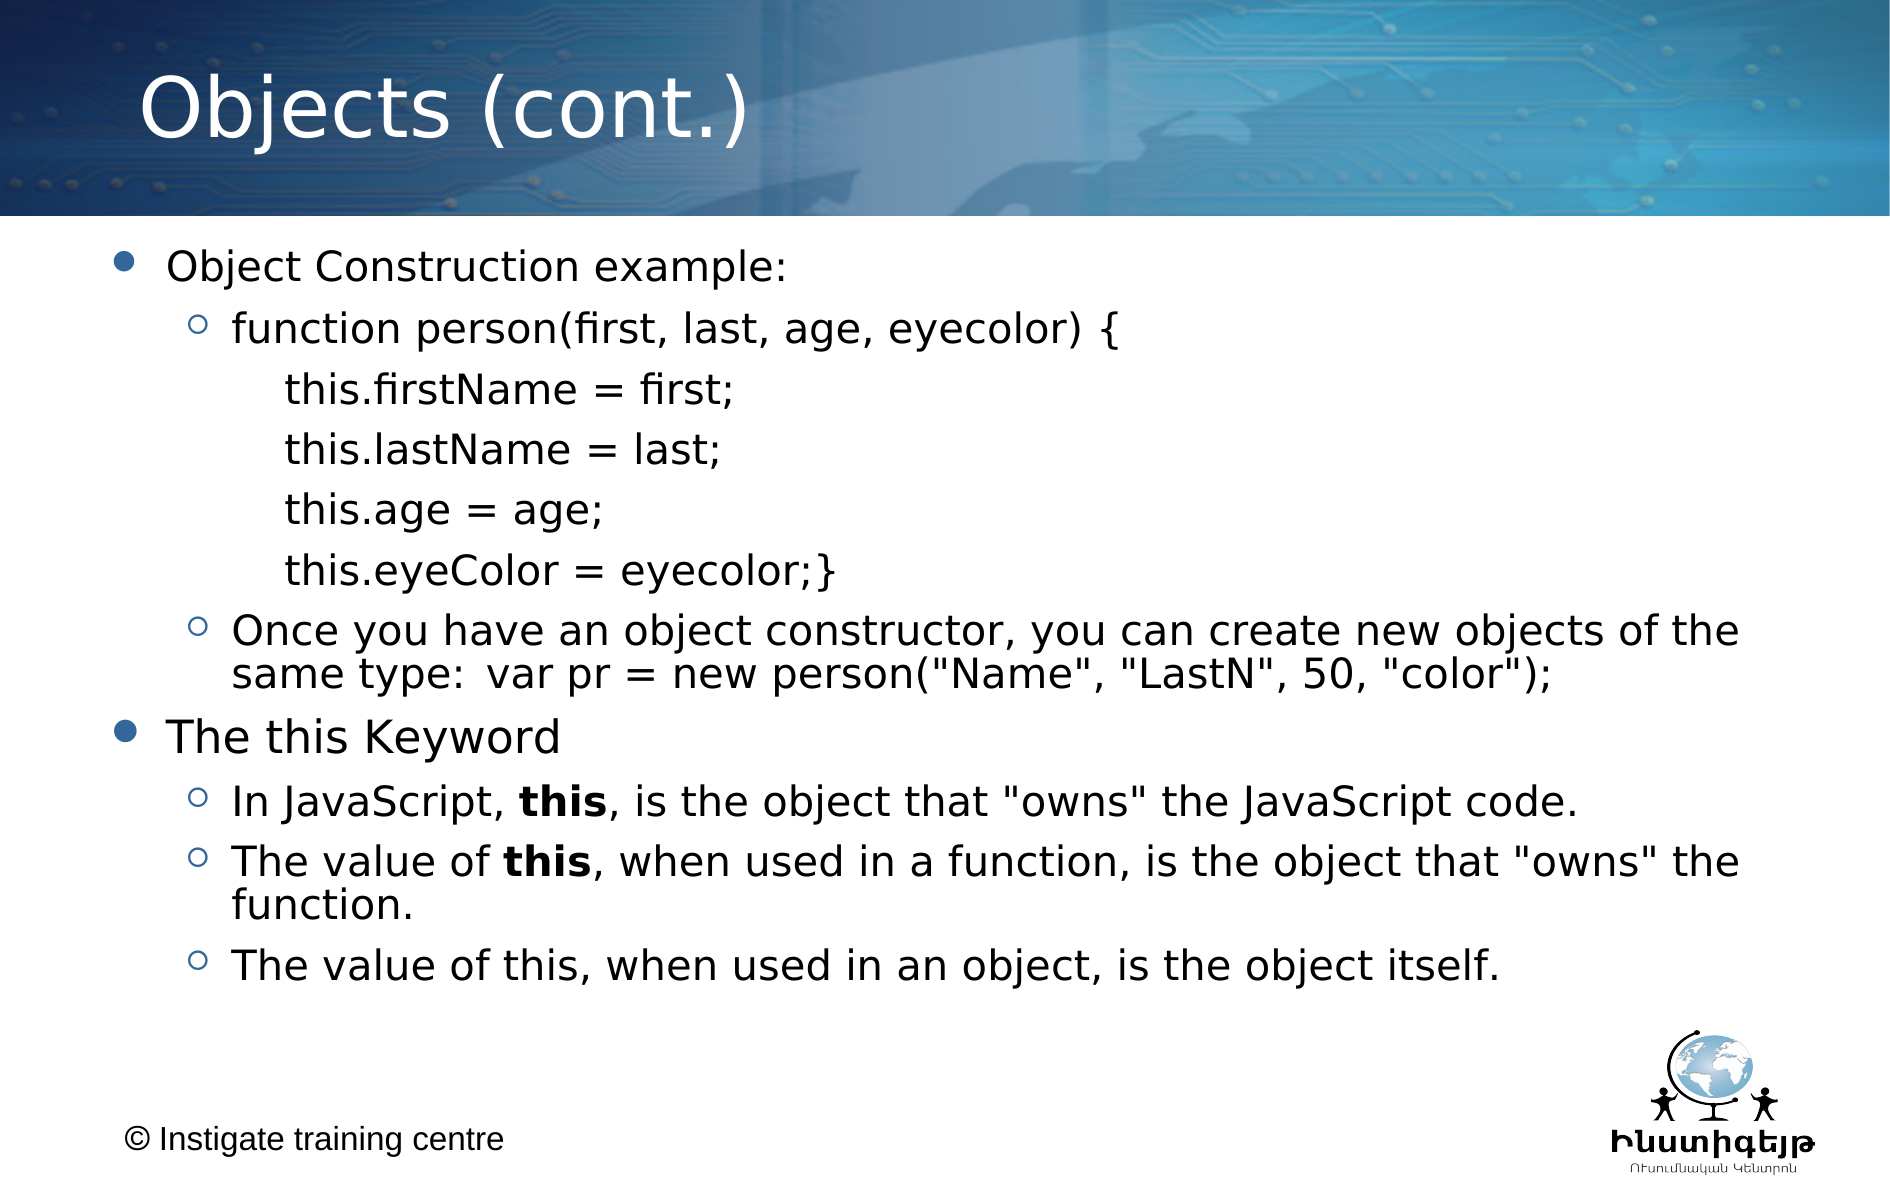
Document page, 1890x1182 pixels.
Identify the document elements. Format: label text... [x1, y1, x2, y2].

picture [0, 0, 1890, 216]
list Object Construction example: function person(first, last, age, eyecolor) { this.firstName = first; this.lastName = last; this.age = age; this.eyeColor = eyecolor;} Once you have an object constructor, you can create new objects of the same type: var pr = new person("Name", "LastN", 50, "color"); The this Keyword In JavaScript, this, is the object that "owns" the JavaScript code. The value of this, when used in a function, is the object that "owns" the function. The value of this, when used in an object, is the object itself. [110, 247, 1801, 272]
picture [1612, 1030, 1815, 1175]
